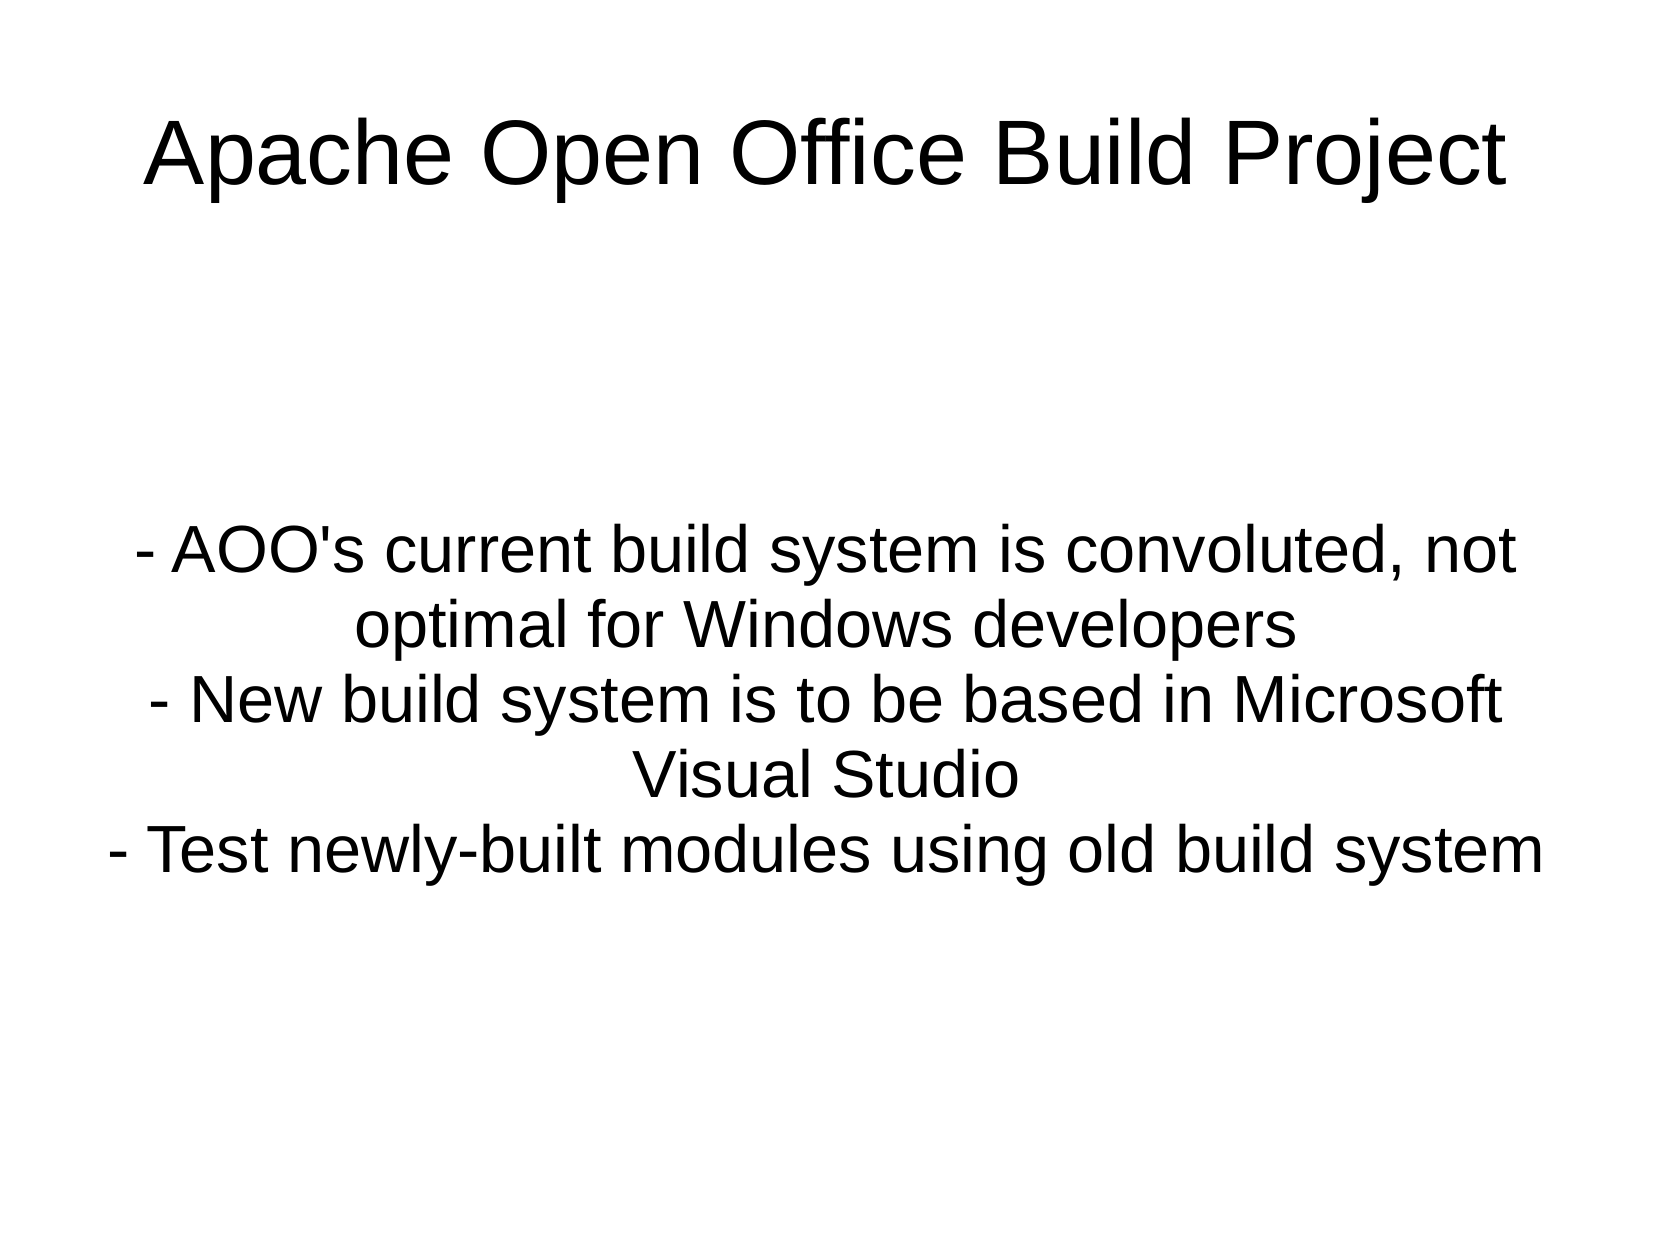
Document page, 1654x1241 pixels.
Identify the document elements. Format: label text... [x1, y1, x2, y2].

subtitle - AOO's current build system is convoluted, not optimal for Windows developers - New build system is to be based in Microsoft Visual Studio - Test newly-built modules using old build system [82, 290, 1571, 1109]
title Apache Open Office Build Project [82, 49, 1571, 257]
